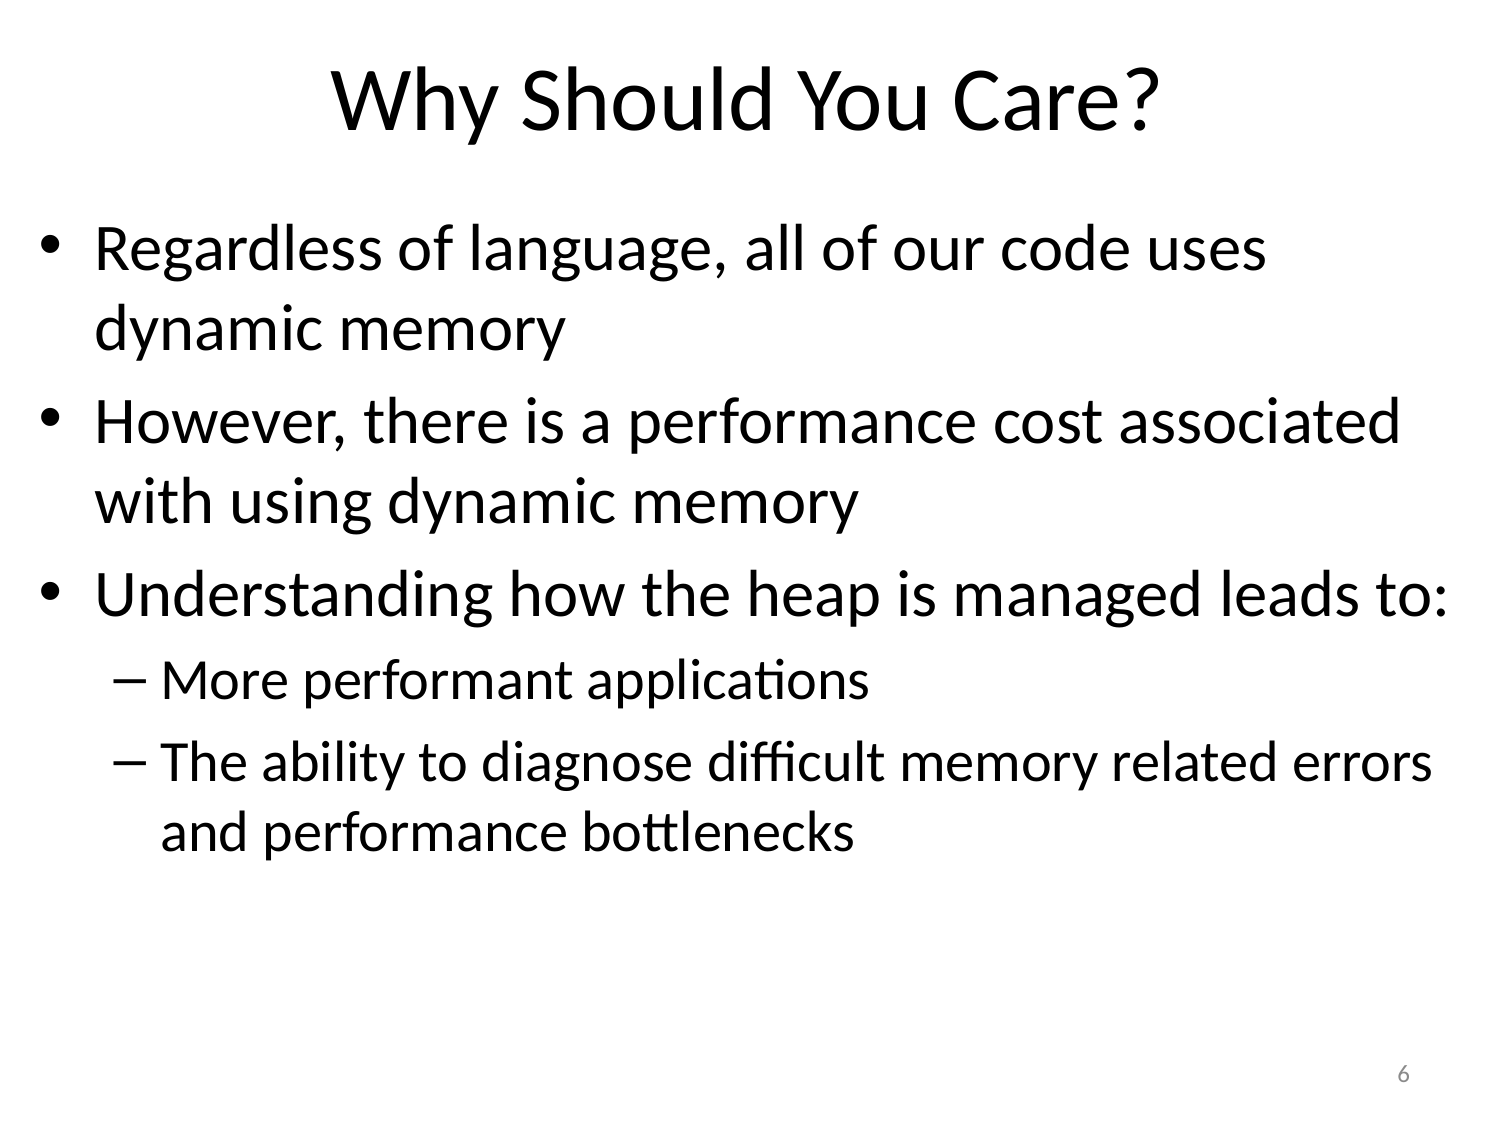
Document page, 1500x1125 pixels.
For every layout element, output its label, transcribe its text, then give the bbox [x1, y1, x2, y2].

title Why Should You Care? [7, 0, 1488, 188]
slide_number <number> [1074, 1042, 1425, 1103]
list Regardless of language, all of our code uses dynamic memory However, there is a performance cost associated with using dynamic memory Understanding how the heap is managed leads to: More performant applications The ability to diagnose difficult memory related errors and performance bottlenecks [23, 195, 1468, 1040]
